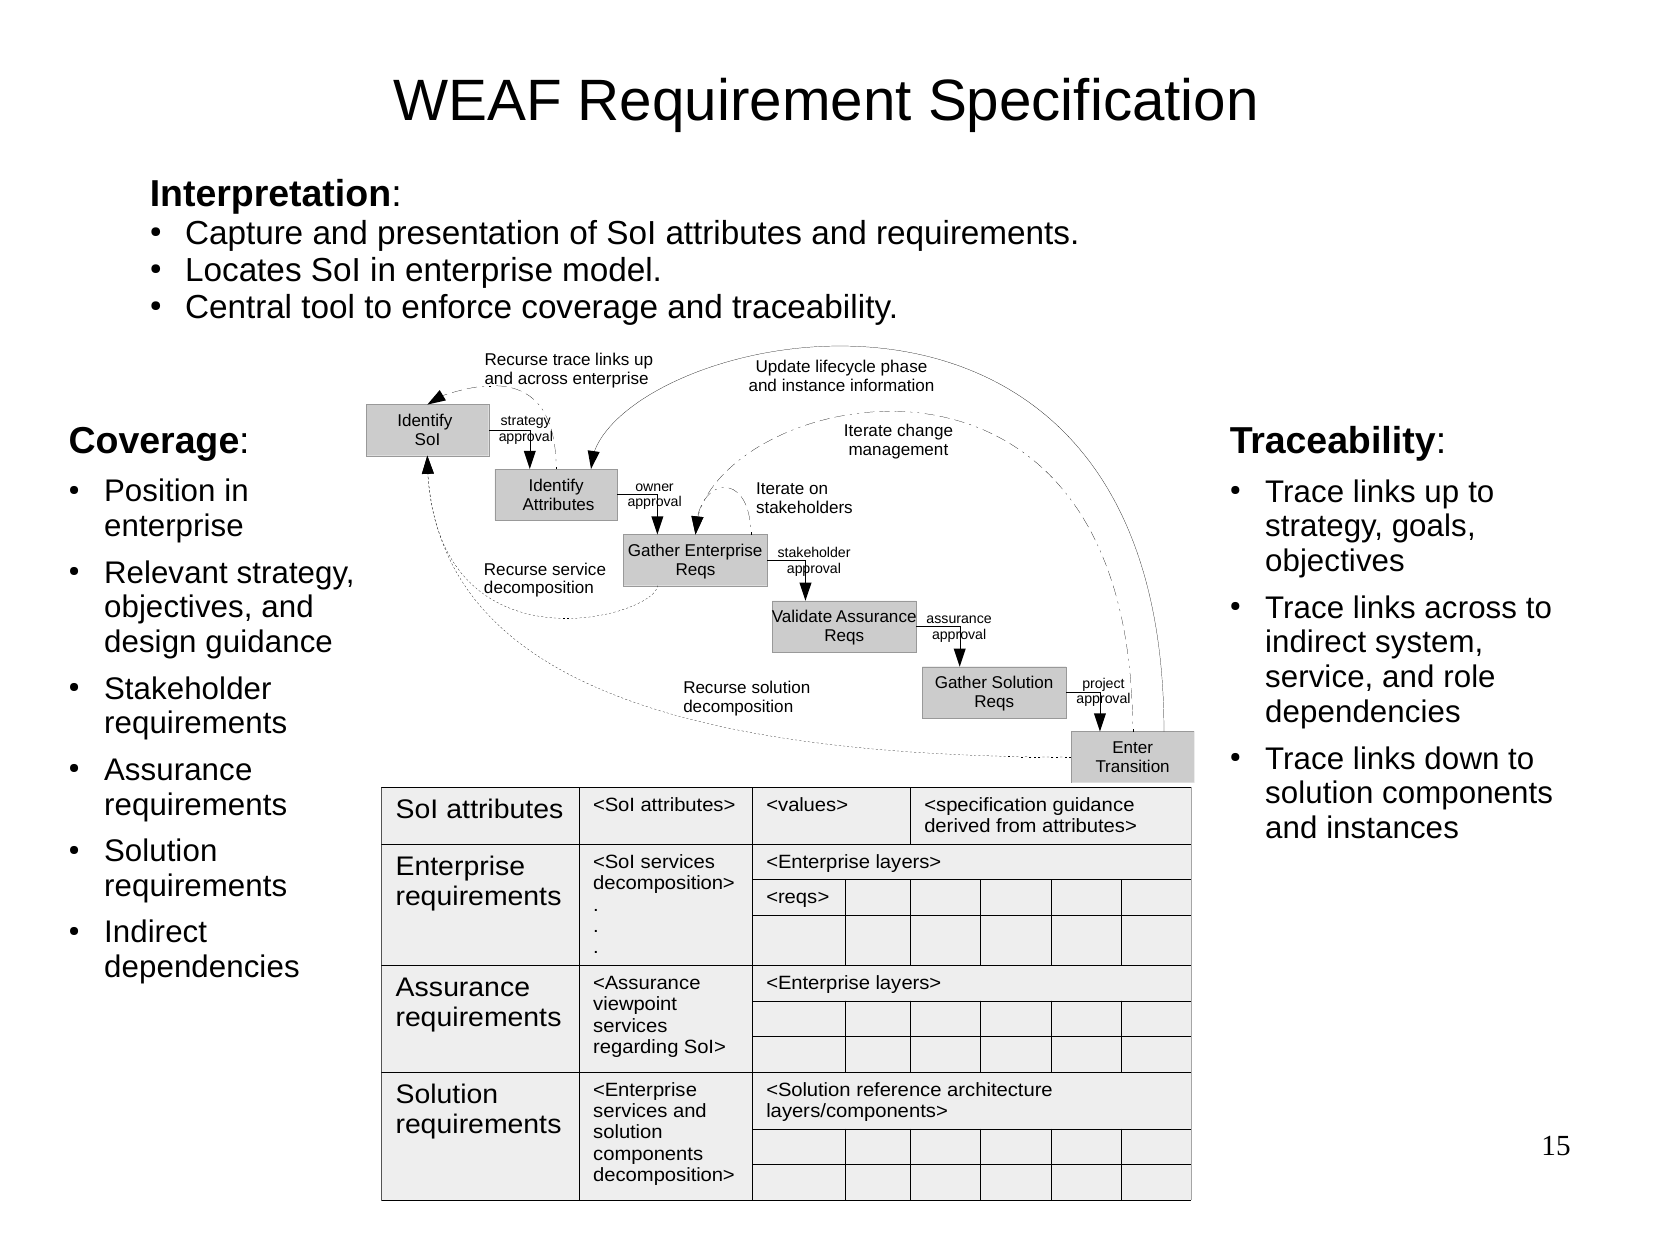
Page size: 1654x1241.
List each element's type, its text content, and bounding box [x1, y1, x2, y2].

text_box Coverage: Position in enterprise Relevant strategy, objectives, and design guidance Stakeholder requirements Assurance requirements Solution requirements Indirect dependencies [53, 412, 391, 1056]
picture [365, 345, 1195, 783]
text_box Interpretation: Capture and presentation of SoI attributes and requirements. Locates SoI in enterprise model. Central tool to enforce coverage and traceability. [135, 165, 1546, 334]
picture [381, 786, 1192, 1201]
text_box Traceability: Trace links up to strategy, goals, objectives Trace links across to indirect system, service, and role dependencies Trace links down to solution components and instances [1215, 412, 1591, 934]
title WEAF Requirement Specification [82, 49, 1571, 151]
